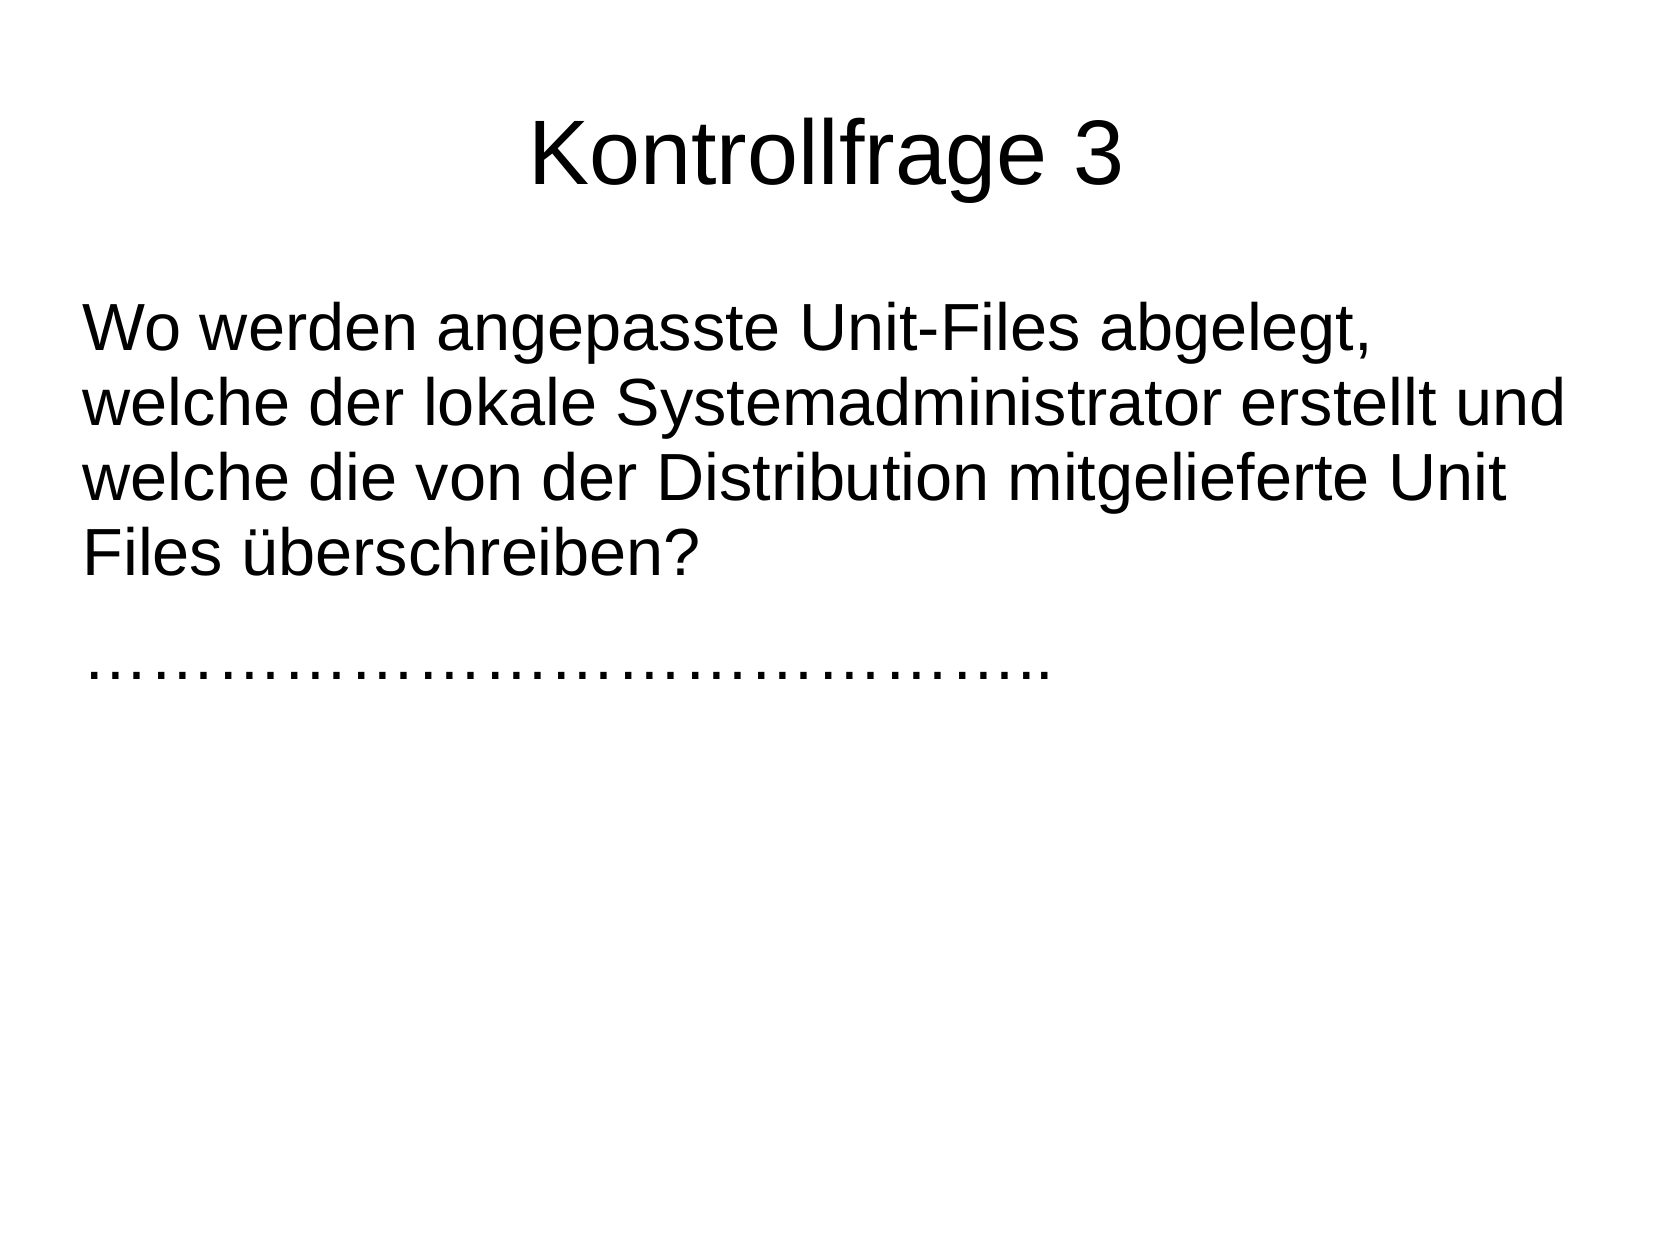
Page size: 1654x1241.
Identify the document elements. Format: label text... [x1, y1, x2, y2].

list Wo werden angepasste Unit-Files abgelegt, welche der lokale Systemadministrator erstellt und welche die von der Distribution mitgelieferte Unit Files überschreiben? …………………………………….. [82, 290, 1571, 1010]
title Kontrollfrage 3 [82, 101, 1571, 205]
